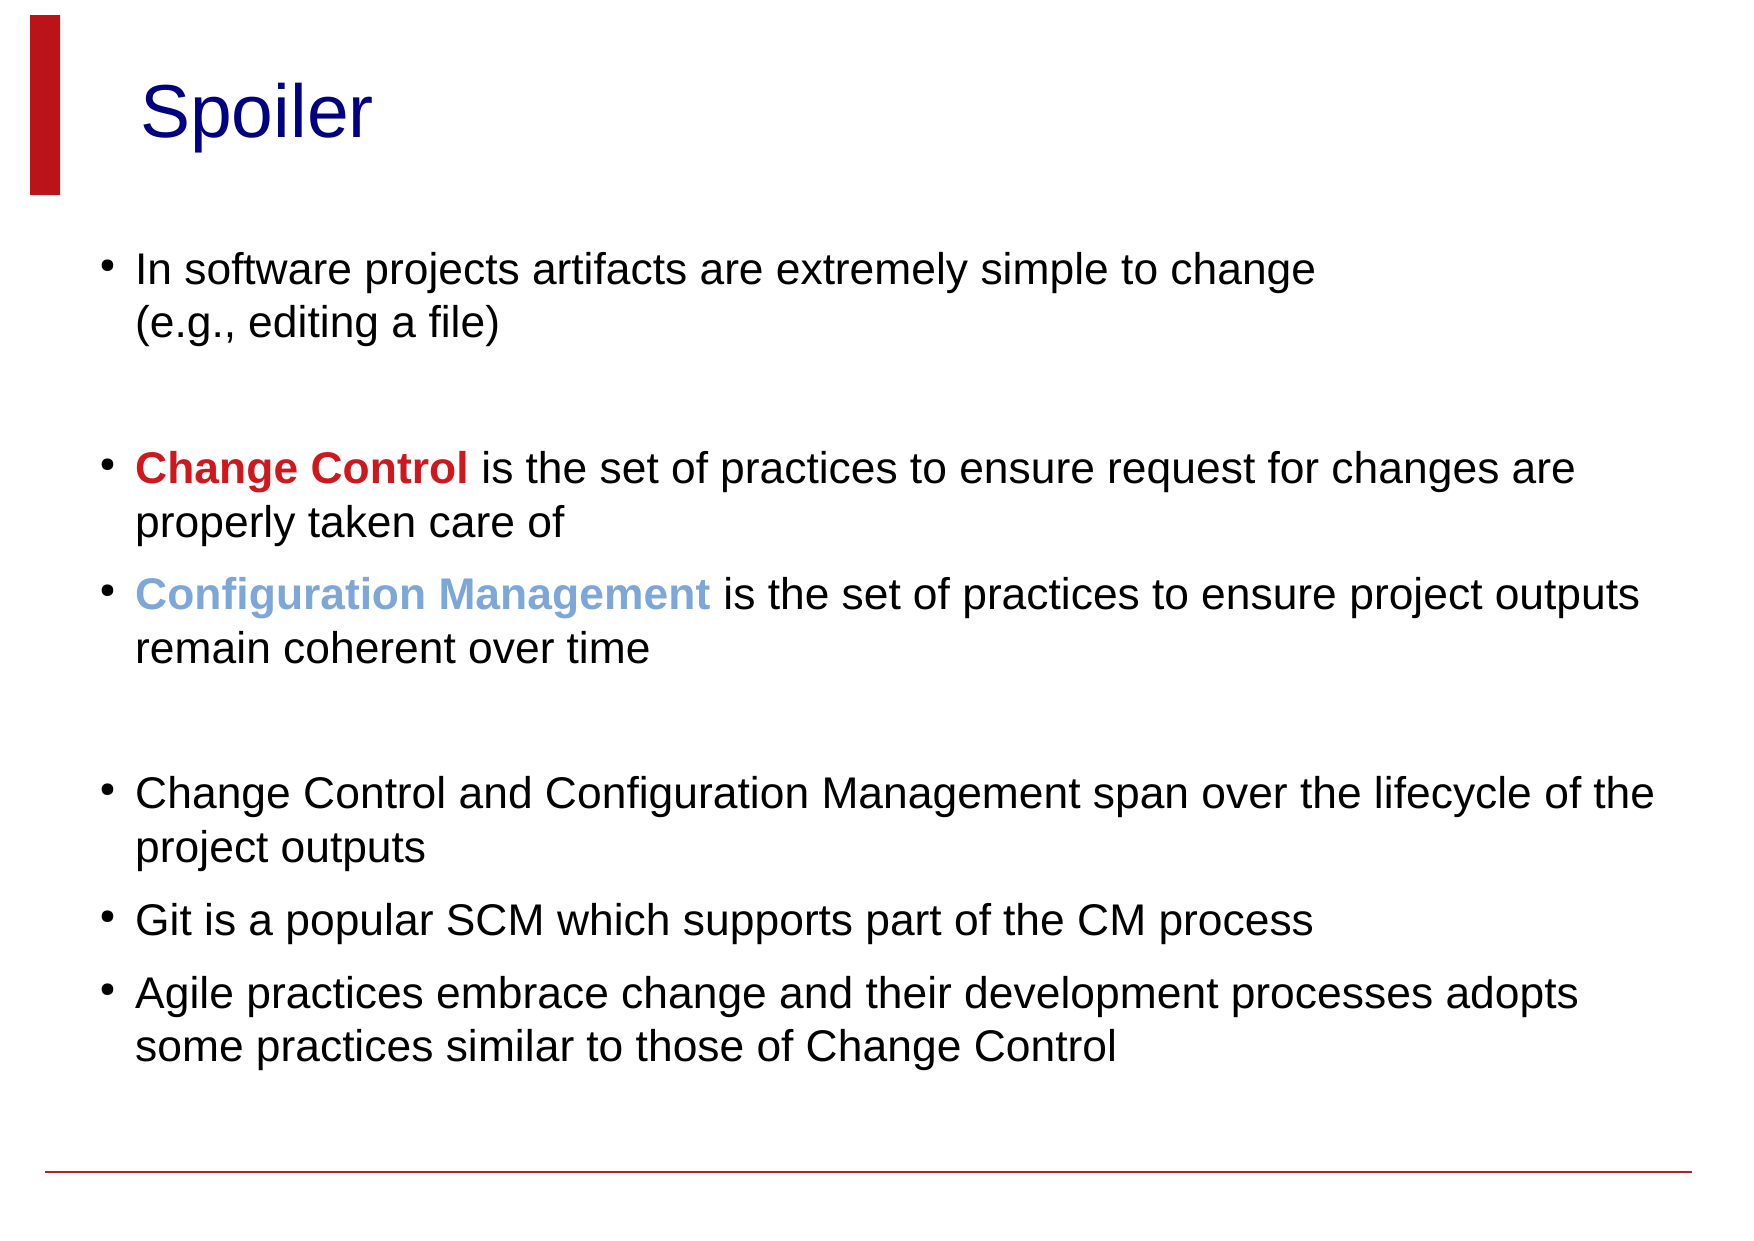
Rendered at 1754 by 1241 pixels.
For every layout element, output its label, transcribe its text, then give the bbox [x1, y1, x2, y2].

title Spoiler [90, 19, 1726, 196]
list In software projects artifacts are extremely simple to change (e.g., editing a file) Change Control is the set of practices to ensure request for changes are properly taken care of Configuration Management is the set of practices to ensure project outputs remain coherent over time Change Control and Configuration Management span over the lifecycle of the project outputs Git is a popular SCM which supports part of the CM process Agile practices embrace change and their development processes adopts some practices similar to those of Change Control [87, 240, 1696, 1081]
